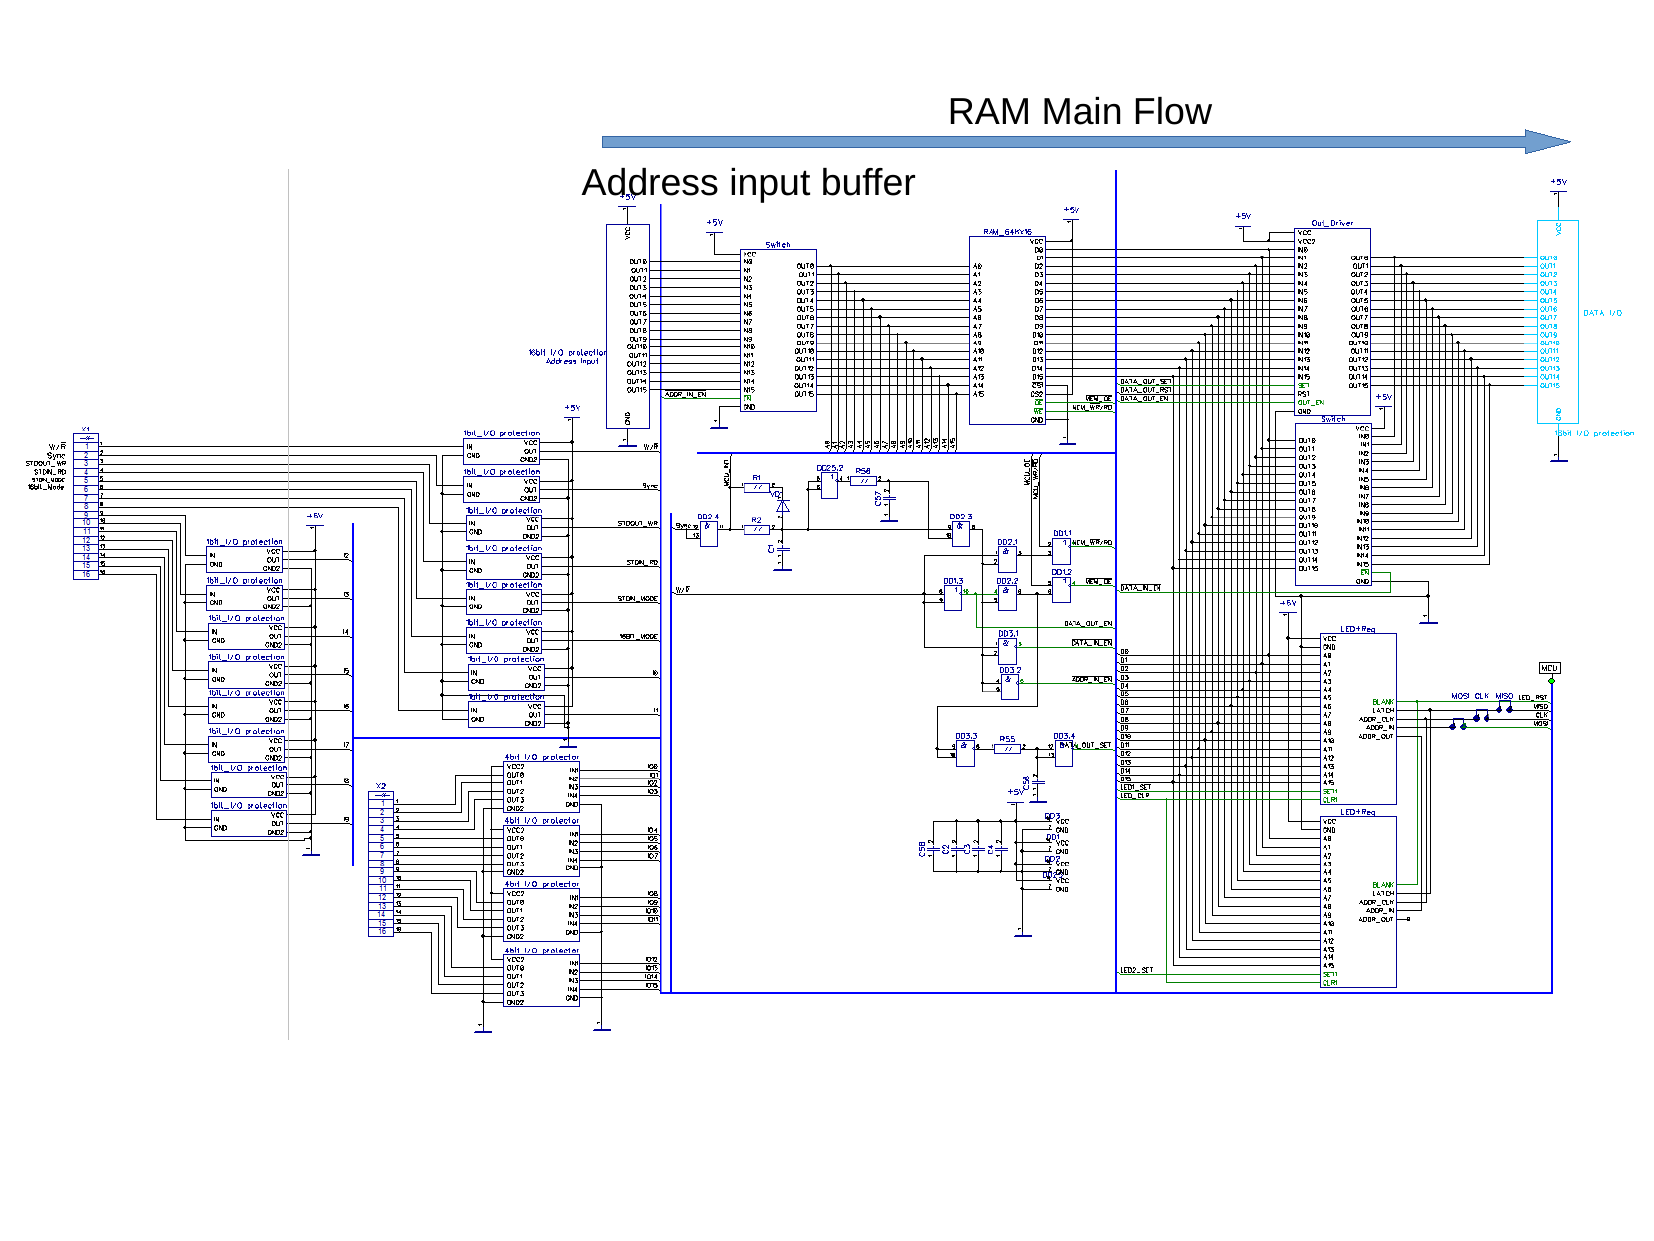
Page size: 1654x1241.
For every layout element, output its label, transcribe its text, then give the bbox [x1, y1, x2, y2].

text_box Address input buffer [566, 153, 934, 211]
text_box RAM Main Flow [933, 82, 1264, 140]
picture [0, 169, 1654, 1040]
text_box [602, 129, 1571, 154]
